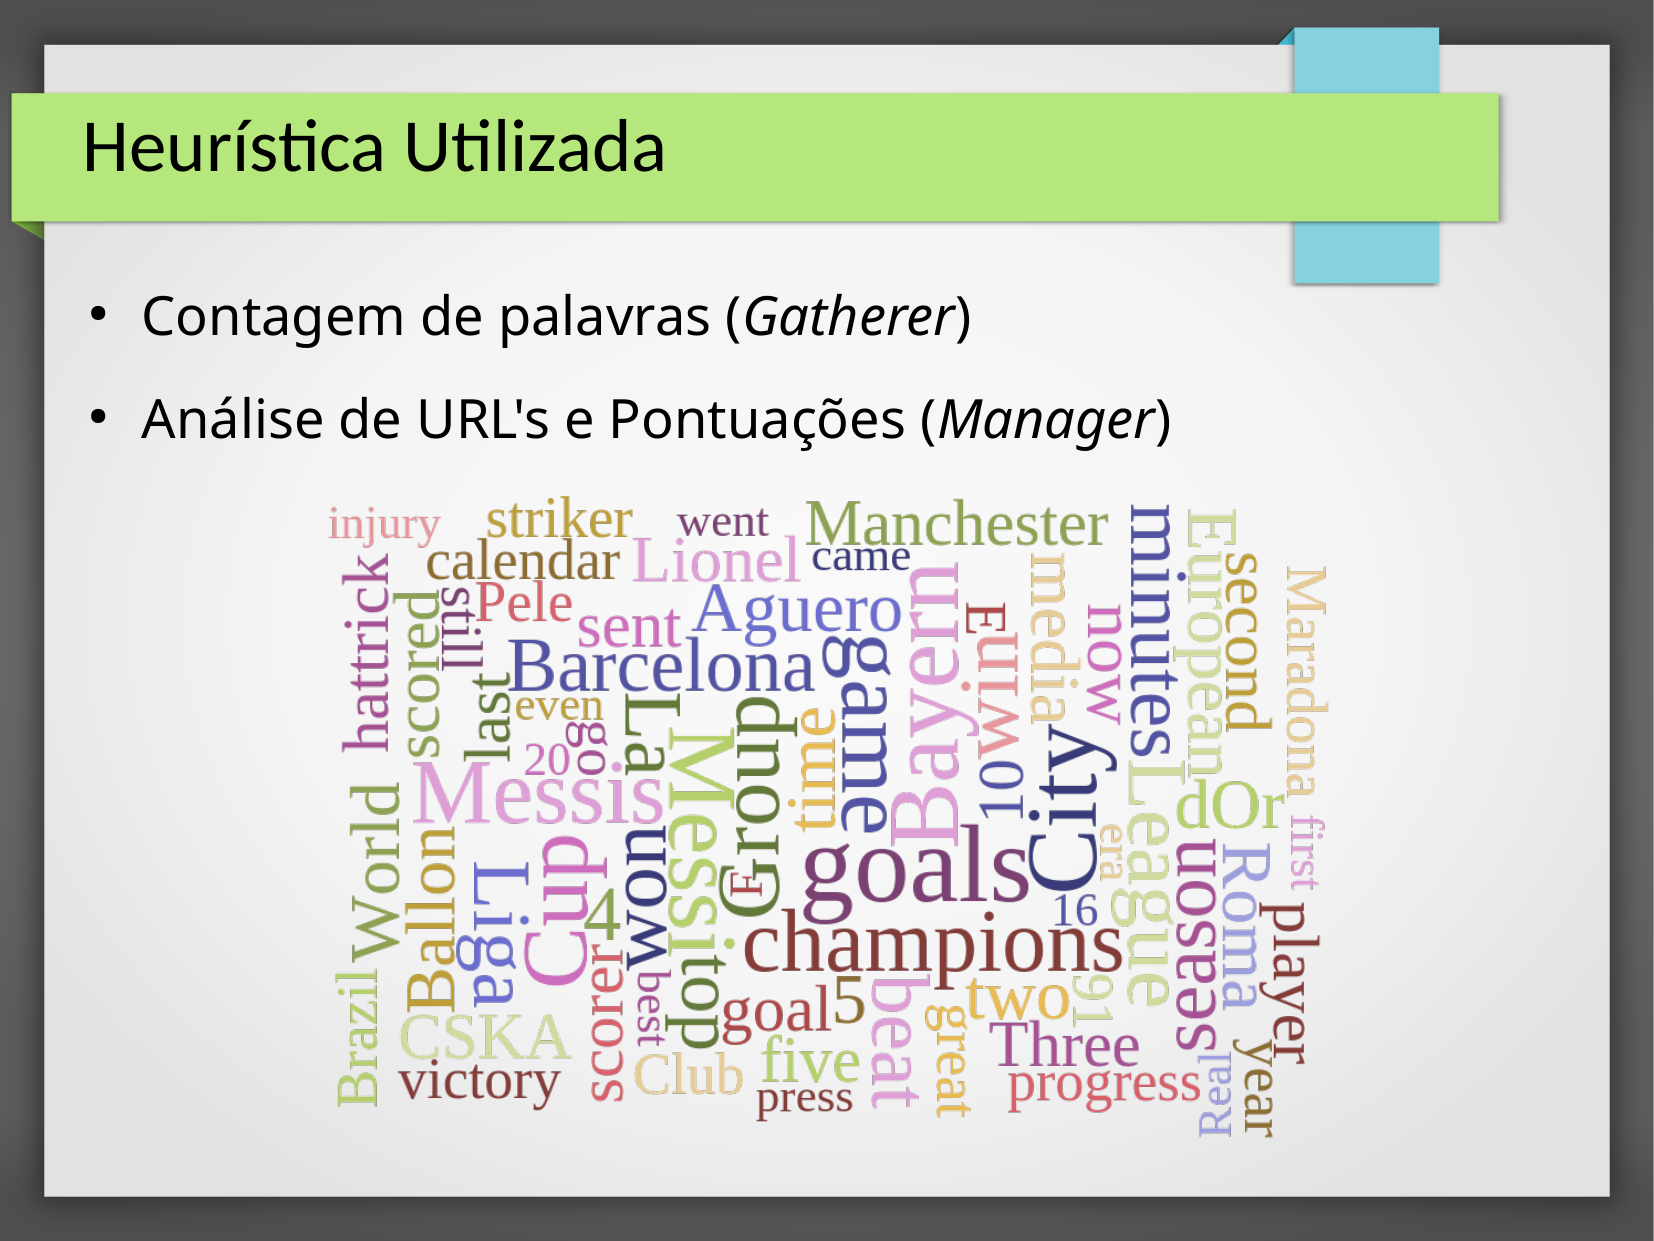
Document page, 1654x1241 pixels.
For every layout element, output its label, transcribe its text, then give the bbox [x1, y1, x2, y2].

list Contagem de palavras (Gatherer) Análise de URL's e Pontuações (Manager) [70, 277, 1560, 997]
picture [0, 0, 1654, 1241]
title Heurística Utilizada [82, 49, 1571, 257]
